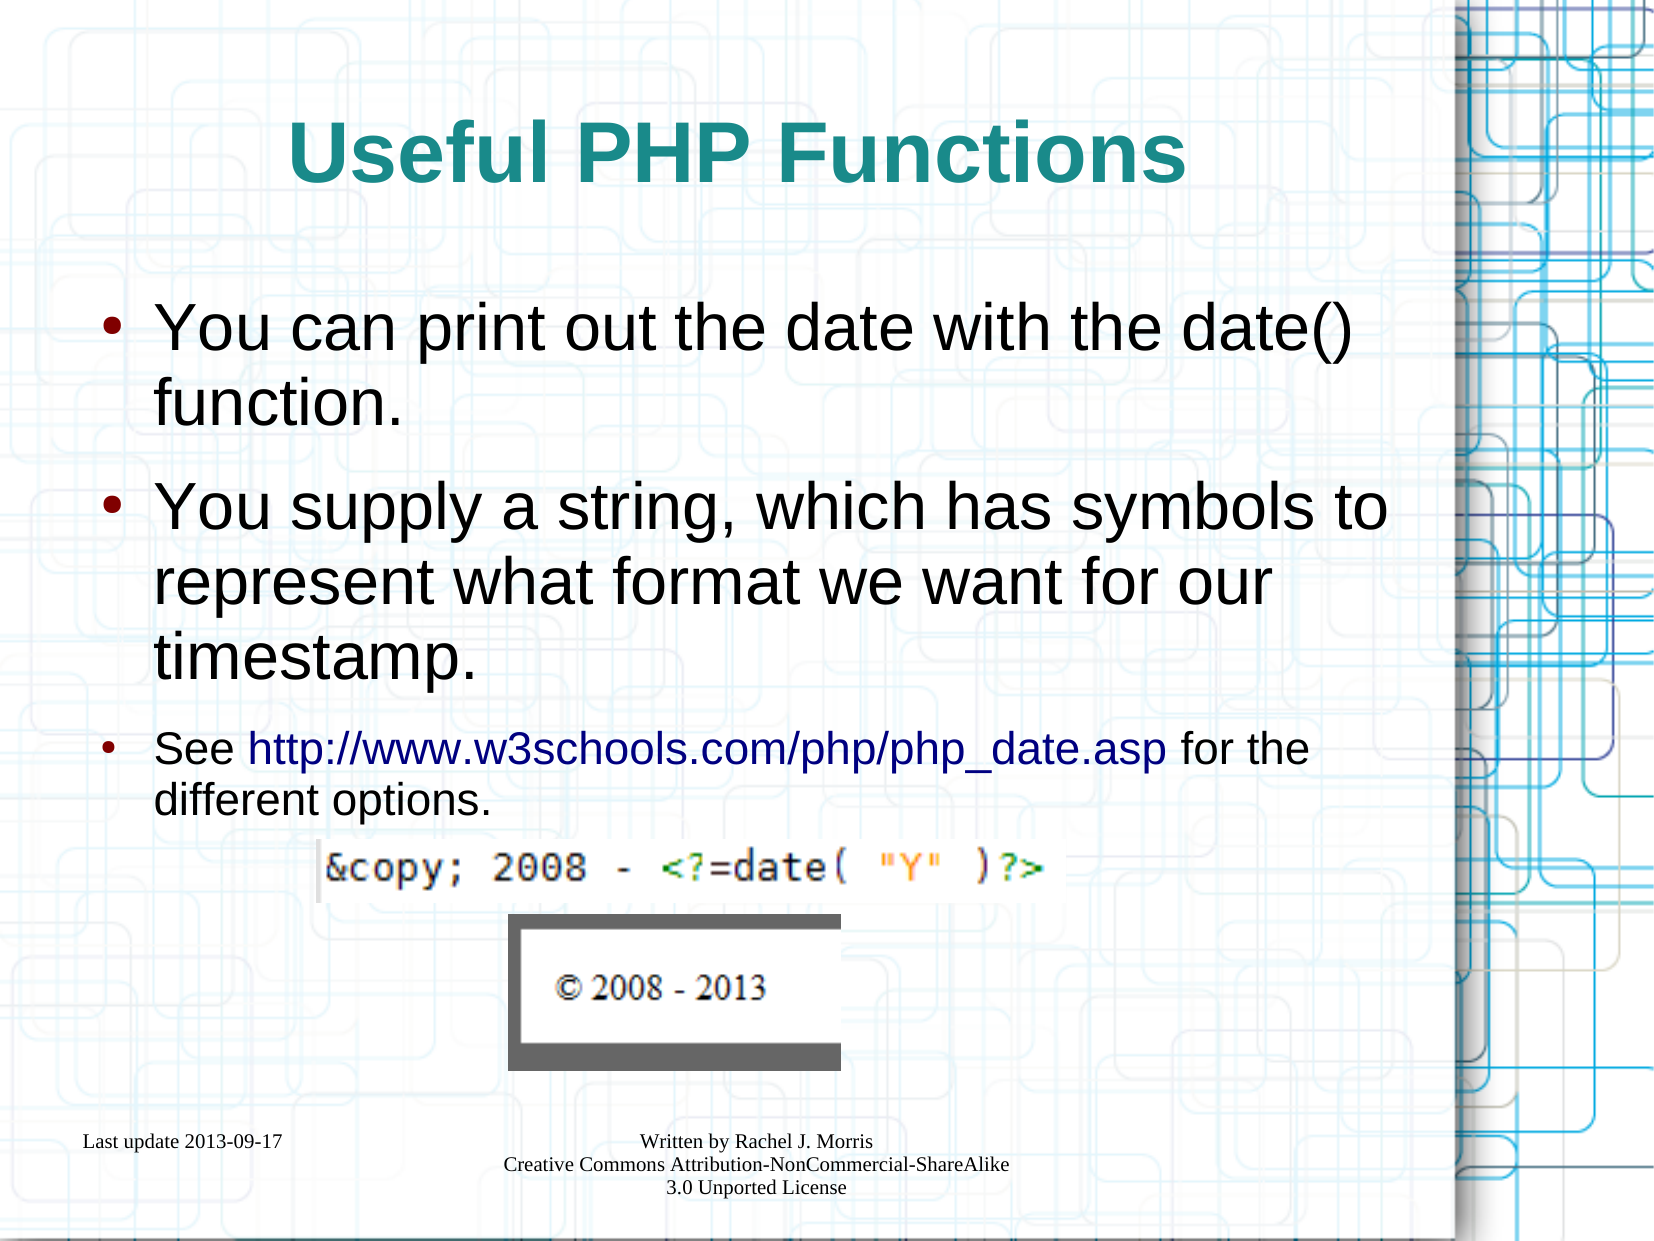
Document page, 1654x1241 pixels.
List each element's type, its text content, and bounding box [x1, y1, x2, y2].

title Useful PHP Functions [59, 49, 1418, 257]
picture [0, 0, 1654, 1241]
list You can print out the date with the date() function. You supply a string, which has symbols to represent what format we want for our timestamp. See http://www.w3schools.com/php/php_date.asp for the different options. [82, 290, 1418, 1010]
